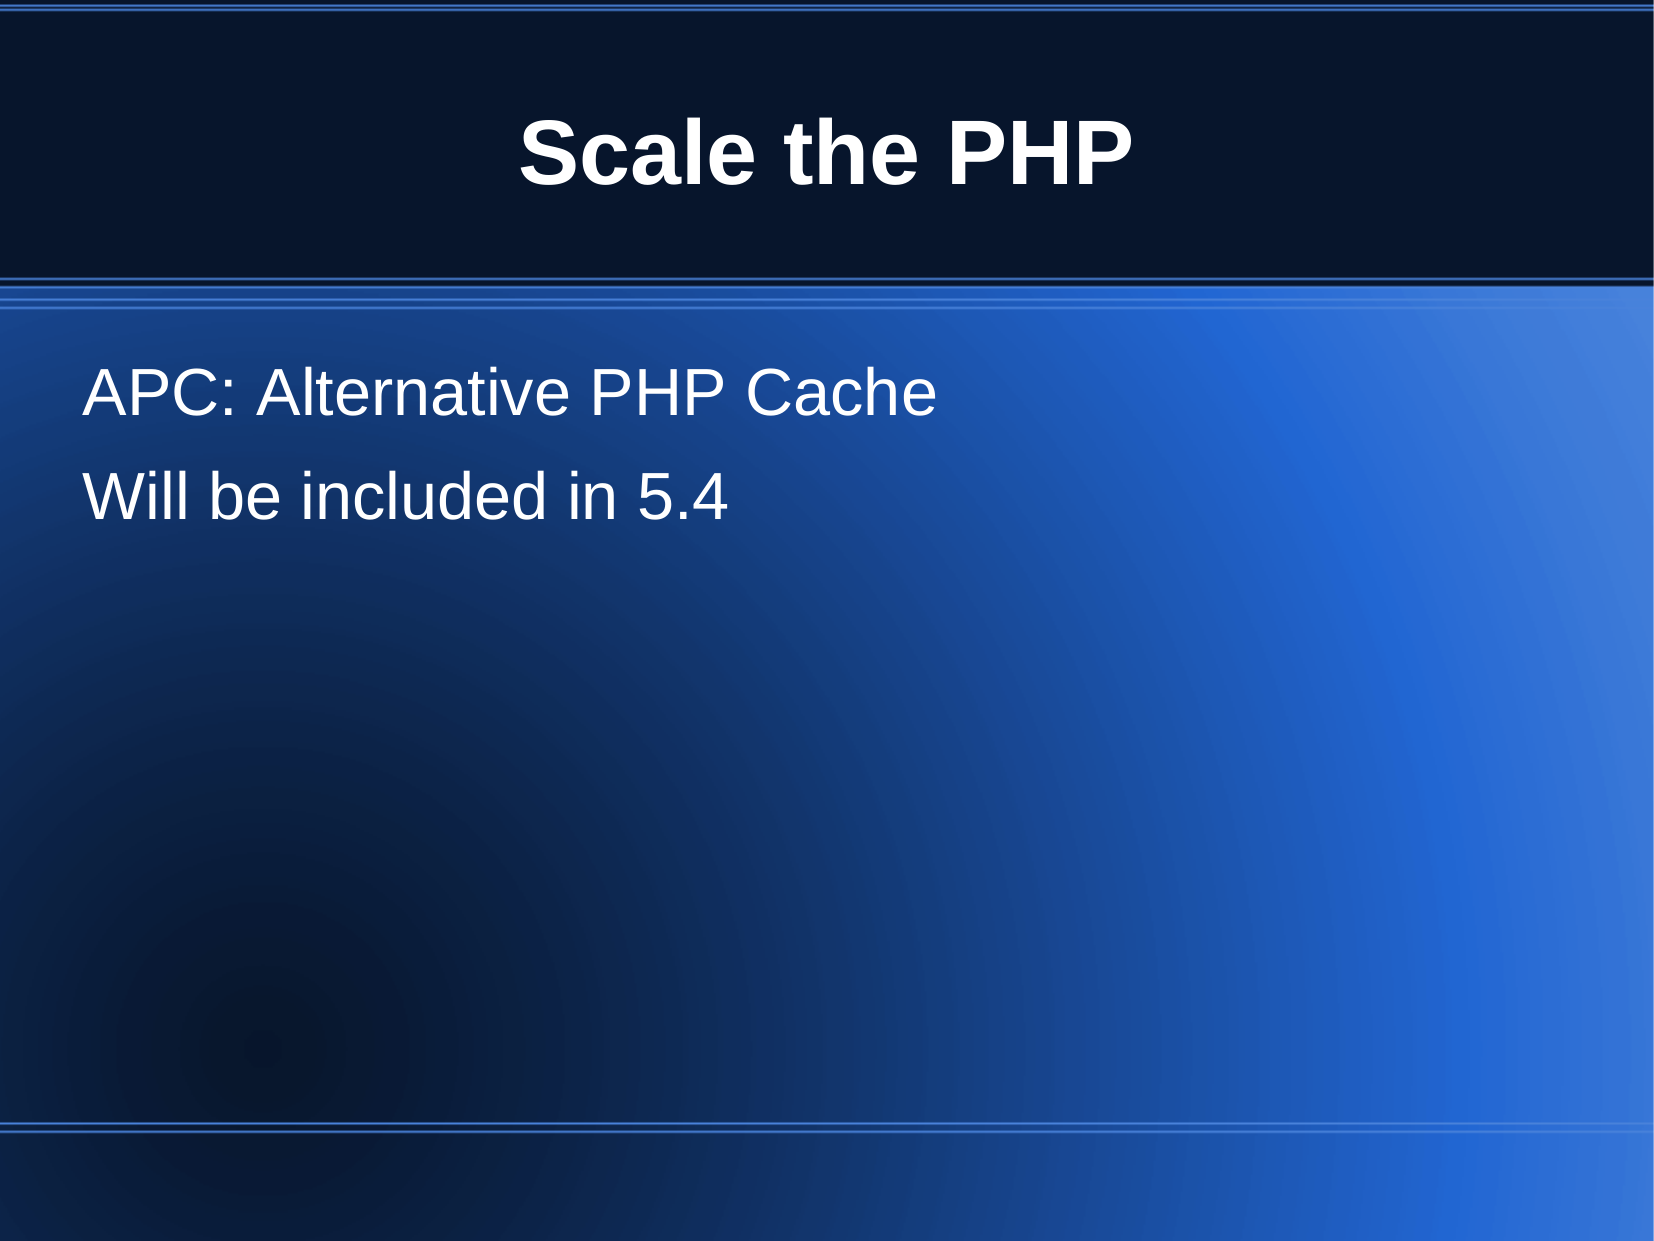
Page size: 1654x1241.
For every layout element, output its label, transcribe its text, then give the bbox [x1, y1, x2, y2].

title Scale the PHP [82, 49, 1571, 257]
list APC: Alternative PHP Cache Will be included in 5.4 [82, 355, 1565, 1174]
picture [0, 0, 1654, 1241]
